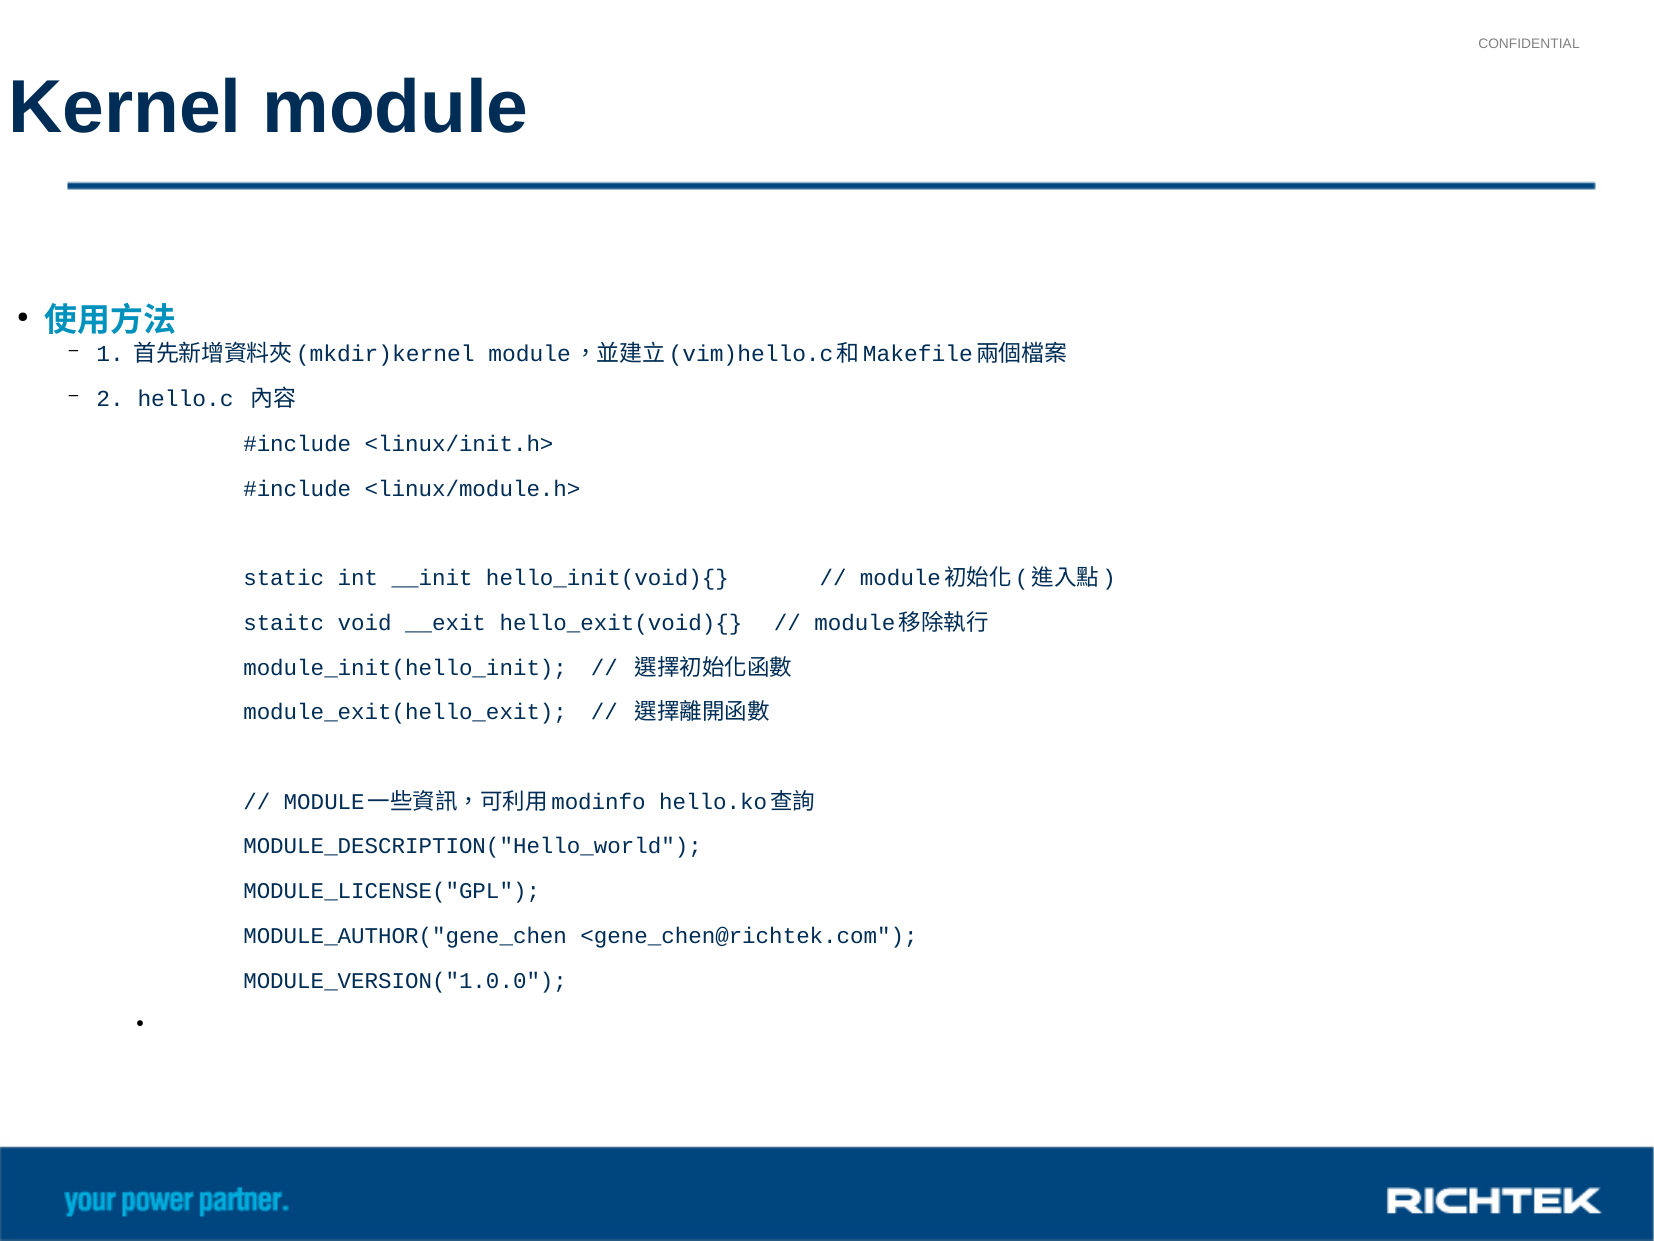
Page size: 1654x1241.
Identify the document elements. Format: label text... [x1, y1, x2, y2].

list 使用方法 1. 首先新增資料夾(mkdir)kernel module，並建立(vim)hello.c和Makefile兩個檔案 2. hello.c 內容 #include <linux/init.h> #include <linux/module.h> static int __init hello_init(void){} // module初始化(進入點) staitc void __exit hello_exit(void){} // module移除執行 module_init(hello_init); // 選擇初始化函數 module_exit(hello_exit); // 選擇離開函數 // MODULE一些資訊，可利用modinfo hello.ko查詢 MODULE_DESCRIPTION("Hello_world"); MODULE_LICENSE("GPL"); MODULE_AUTHOR("gene_chen <gene_chen@richtek.com"); MODULE_VERSION("1.0.0"); [0, 290, 1489, 1010]
title Kernel module [0, 49, 1489, 257]
